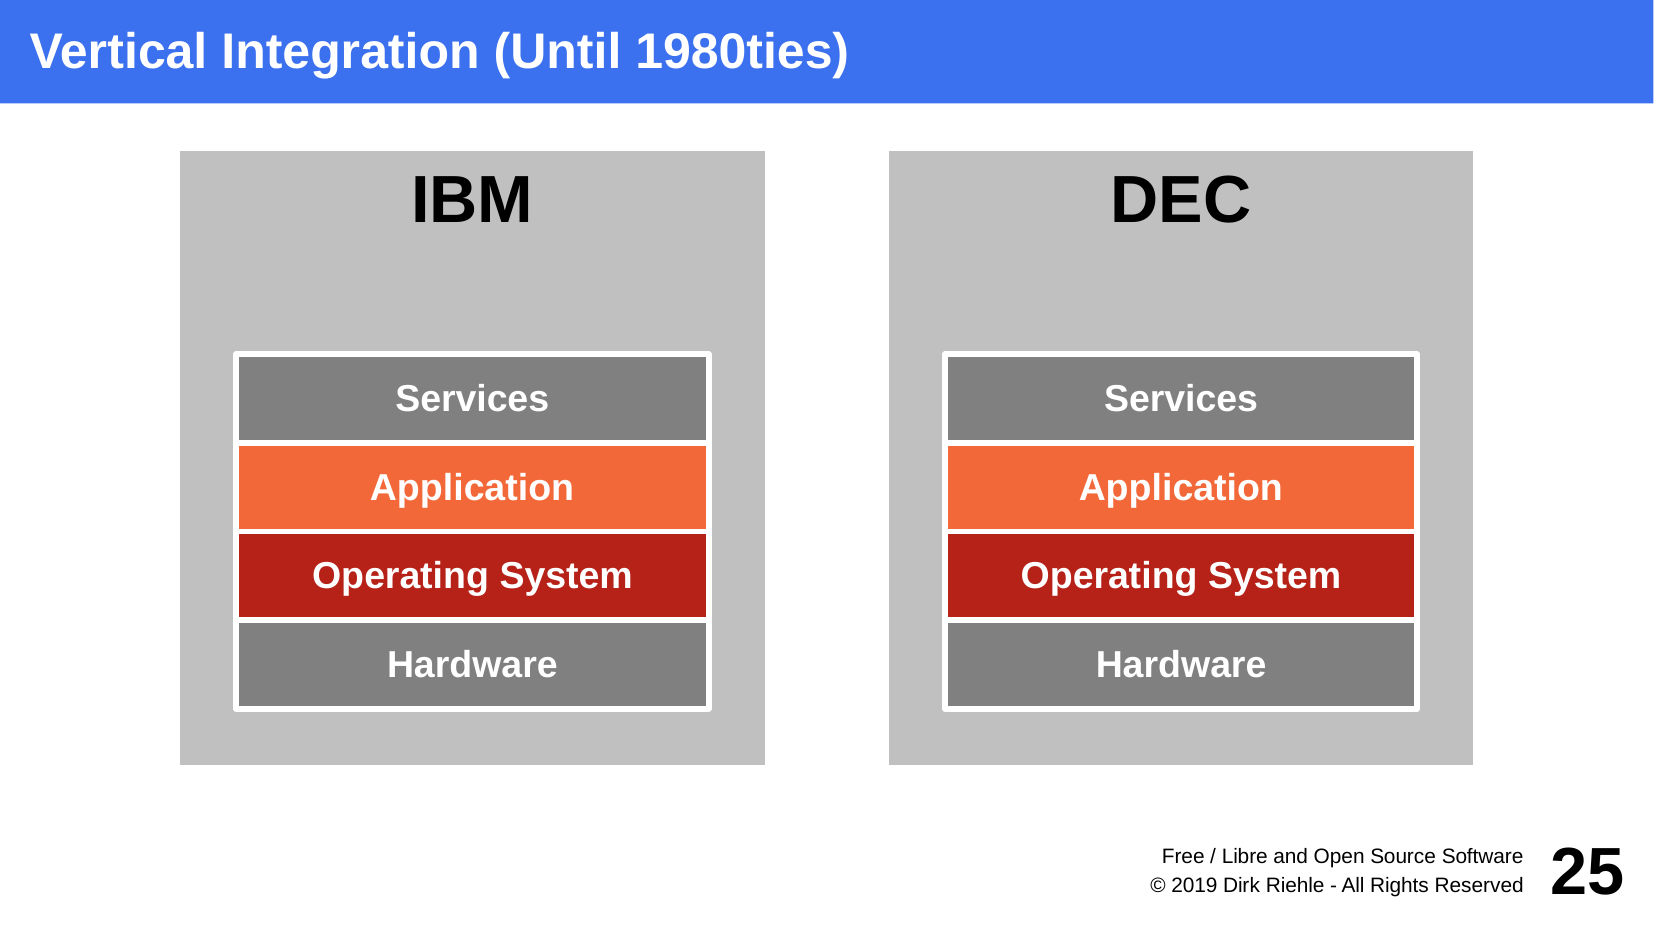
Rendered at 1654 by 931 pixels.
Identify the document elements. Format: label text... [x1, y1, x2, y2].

title Vertical Integration (Until 1980ties) [0, 0, 1654, 104]
text_box DEC [885, 147, 1477, 768]
text_box Operating System [944, 532, 1418, 621]
text_box Services [236, 354, 709, 443]
text_box Services [944, 354, 1418, 443]
text_box IBM [177, 147, 768, 768]
text_box Operating System [236, 532, 709, 621]
text_box Hardware [236, 621, 709, 709]
text_box Hardware [944, 621, 1418, 709]
text_box Application [236, 443, 709, 532]
text_box Application [944, 443, 1418, 532]
